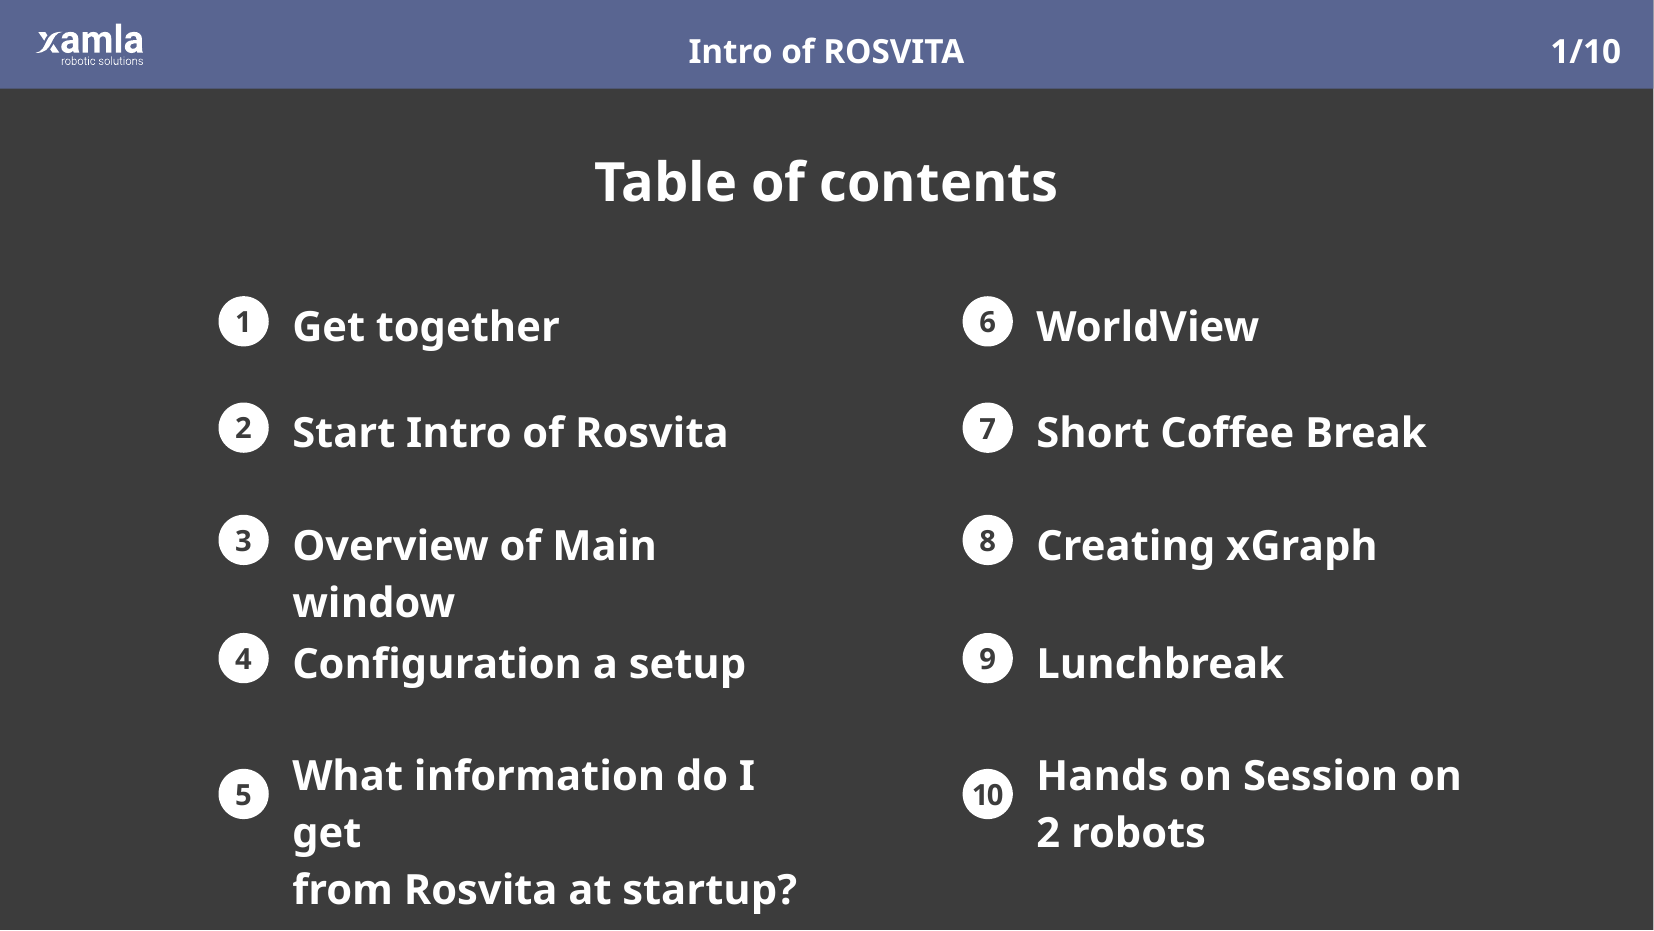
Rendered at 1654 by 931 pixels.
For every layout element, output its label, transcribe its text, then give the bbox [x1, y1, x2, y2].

text_box [0, 0, 1654, 89]
text_box Table of contents [440, 135, 1213, 215]
text_box WorldView [1021, 289, 1589, 354]
text_box 5 [218, 768, 269, 820]
text_box Start Intro of Rosvita [277, 395, 845, 460]
text_box Creating xGraph [1021, 508, 1589, 572]
text_box 8 [962, 514, 1013, 566]
text_box 10 [962, 768, 1013, 820]
text_box Overview of Main window [277, 507, 845, 572]
text_box 1/10 [1511, 20, 1636, 75]
text_box Get together [277, 289, 845, 354]
text_box Short Coffee Break [1021, 395, 1589, 460]
text_box 2 [218, 402, 269, 453]
text_box 7 [962, 402, 1013, 453]
text_box Configuration a setup [277, 626, 845, 691]
text_box Lunchbreak [1021, 626, 1589, 691]
text_box 1 [218, 296, 269, 347]
text_box 3 [218, 514, 269, 566]
text_box Intro of ROSVITA [296, 20, 1357, 75]
picture [35, 23, 143, 65]
text_box What information do I get from Rosvita at startup? [277, 738, 845, 852]
text_box Hands on Session on 2 robots [1021, 738, 1589, 852]
text_box 6 [962, 296, 1013, 347]
text_box 4 [218, 632, 269, 684]
text_box 9 [962, 633, 1013, 684]
